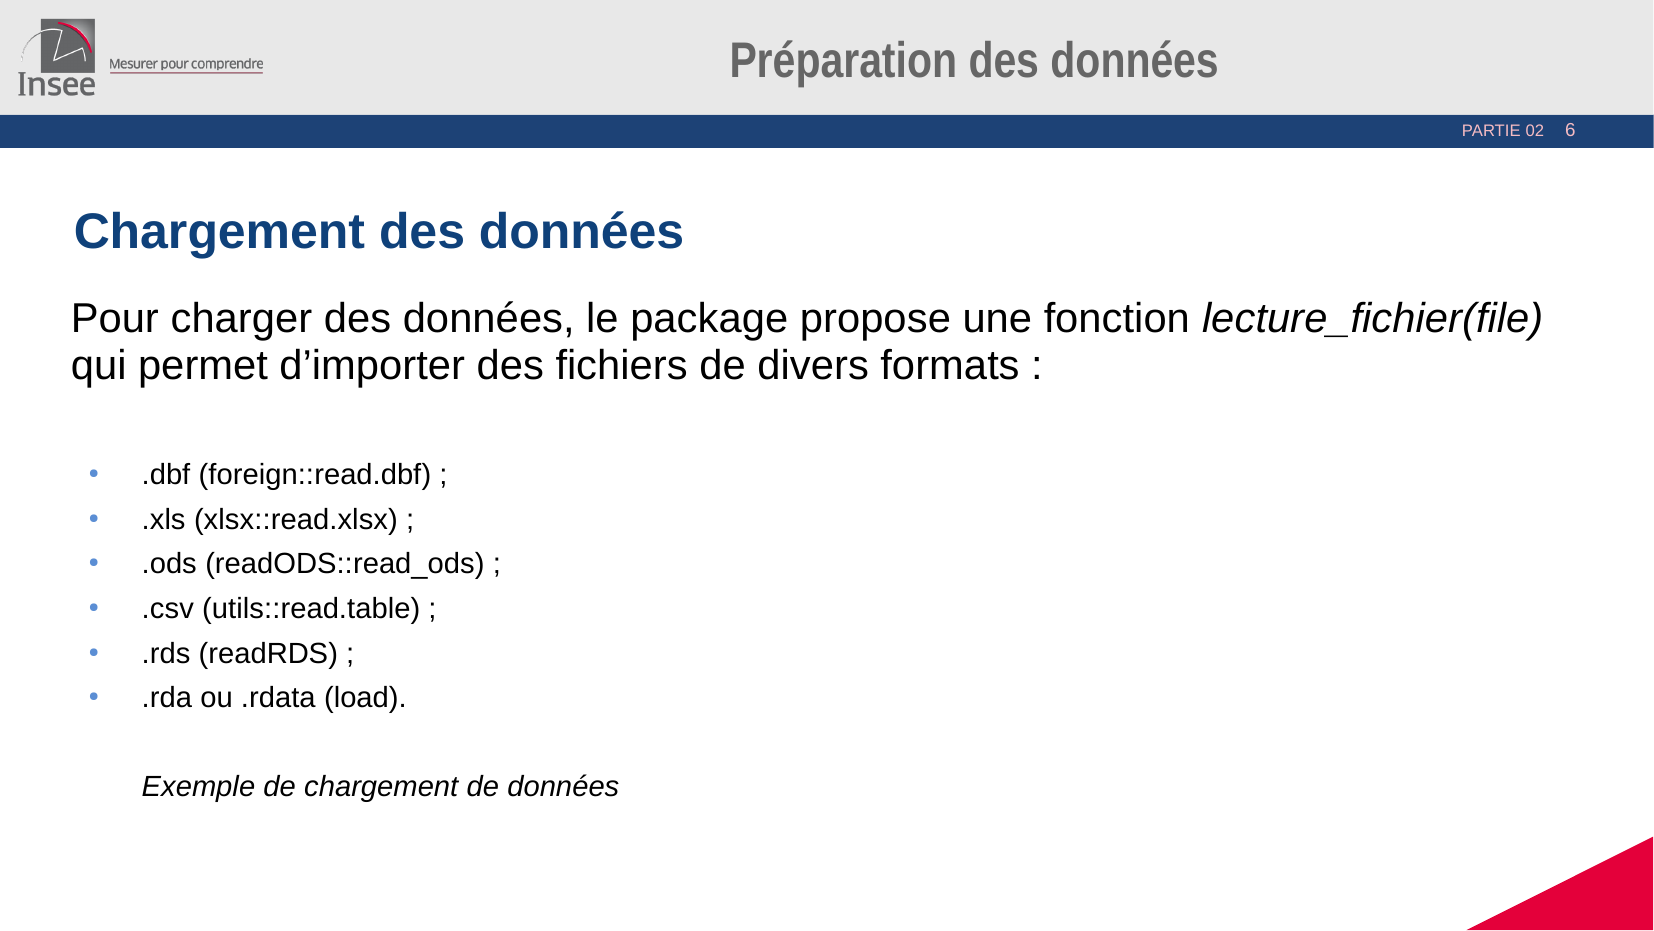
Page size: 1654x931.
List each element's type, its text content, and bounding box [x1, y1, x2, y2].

text_box Chargement des données [59, 196, 1607, 272]
title Préparation des données [295, 0, 1654, 119]
picture [14, 0, 263, 99]
text_box PARTIE 02 [1311, 114, 1560, 148]
list Pour charger des données, le package propose une fonction lecture_fichier(file) qui permet d’importer des fichiers de divers formats : .dbf (foreign::read.dbf) ; .xls (xlsx::read.xlsx) ; .ods (readODS::read_ods) ; .csv (utils::read.table) ; .rds (readRDS) ; .rda ou .rdata (load). Exemple de chargement de données [53, 295, 1601, 851]
